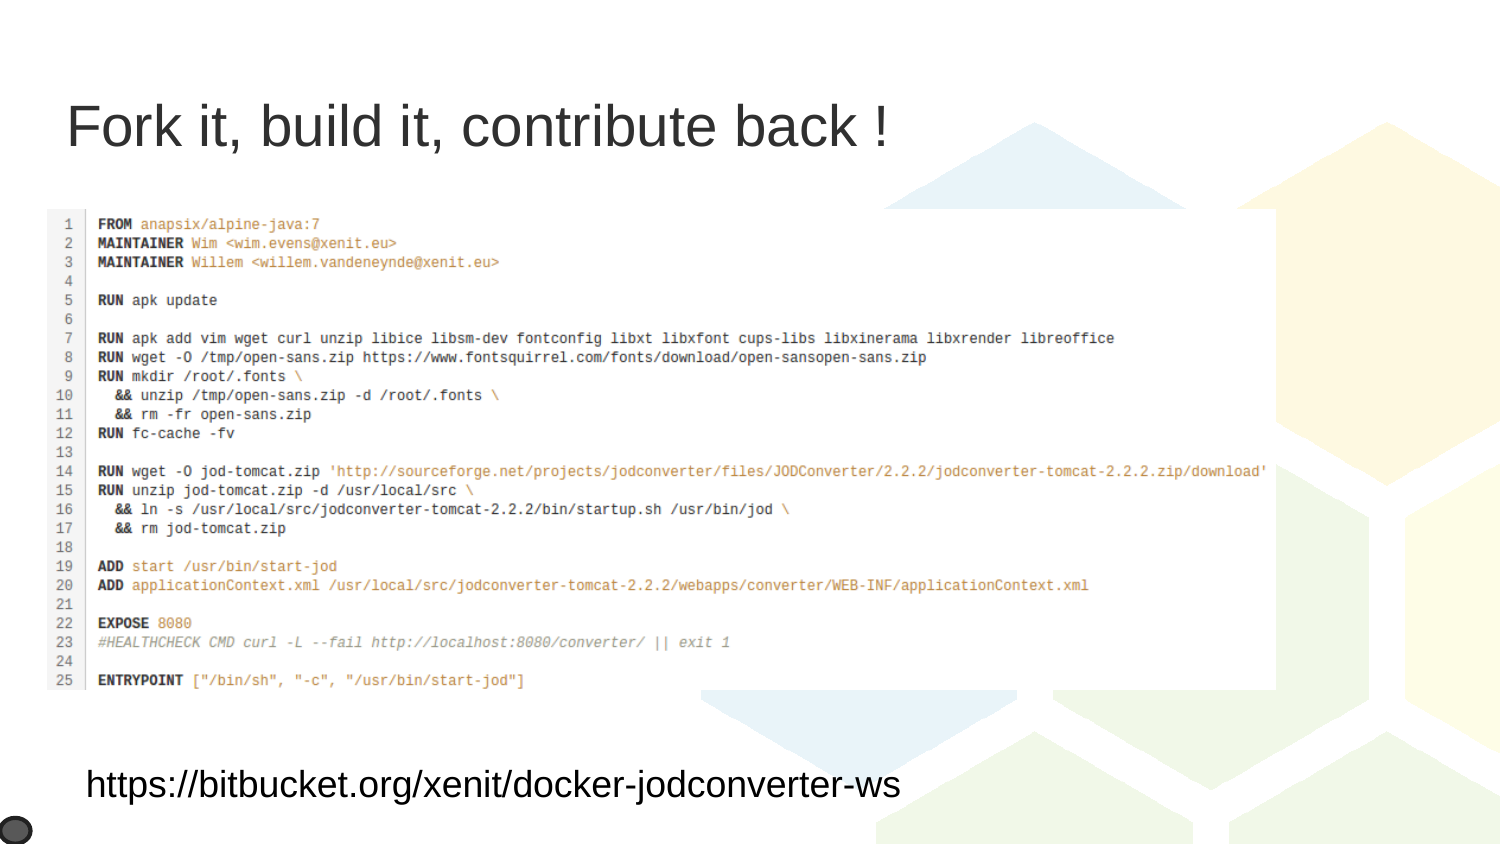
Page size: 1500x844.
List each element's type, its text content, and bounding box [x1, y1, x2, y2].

title Fork it, build it, contribute back ! [51, 72, 1449, 167]
picture [0, 0, 1500, 844]
picture [0, 835, 10, 844]
text_box [0, 817, 31, 844]
text_box https://bitbucket.org/xenit/docker-jodconverter-ws [71, 756, 1141, 844]
